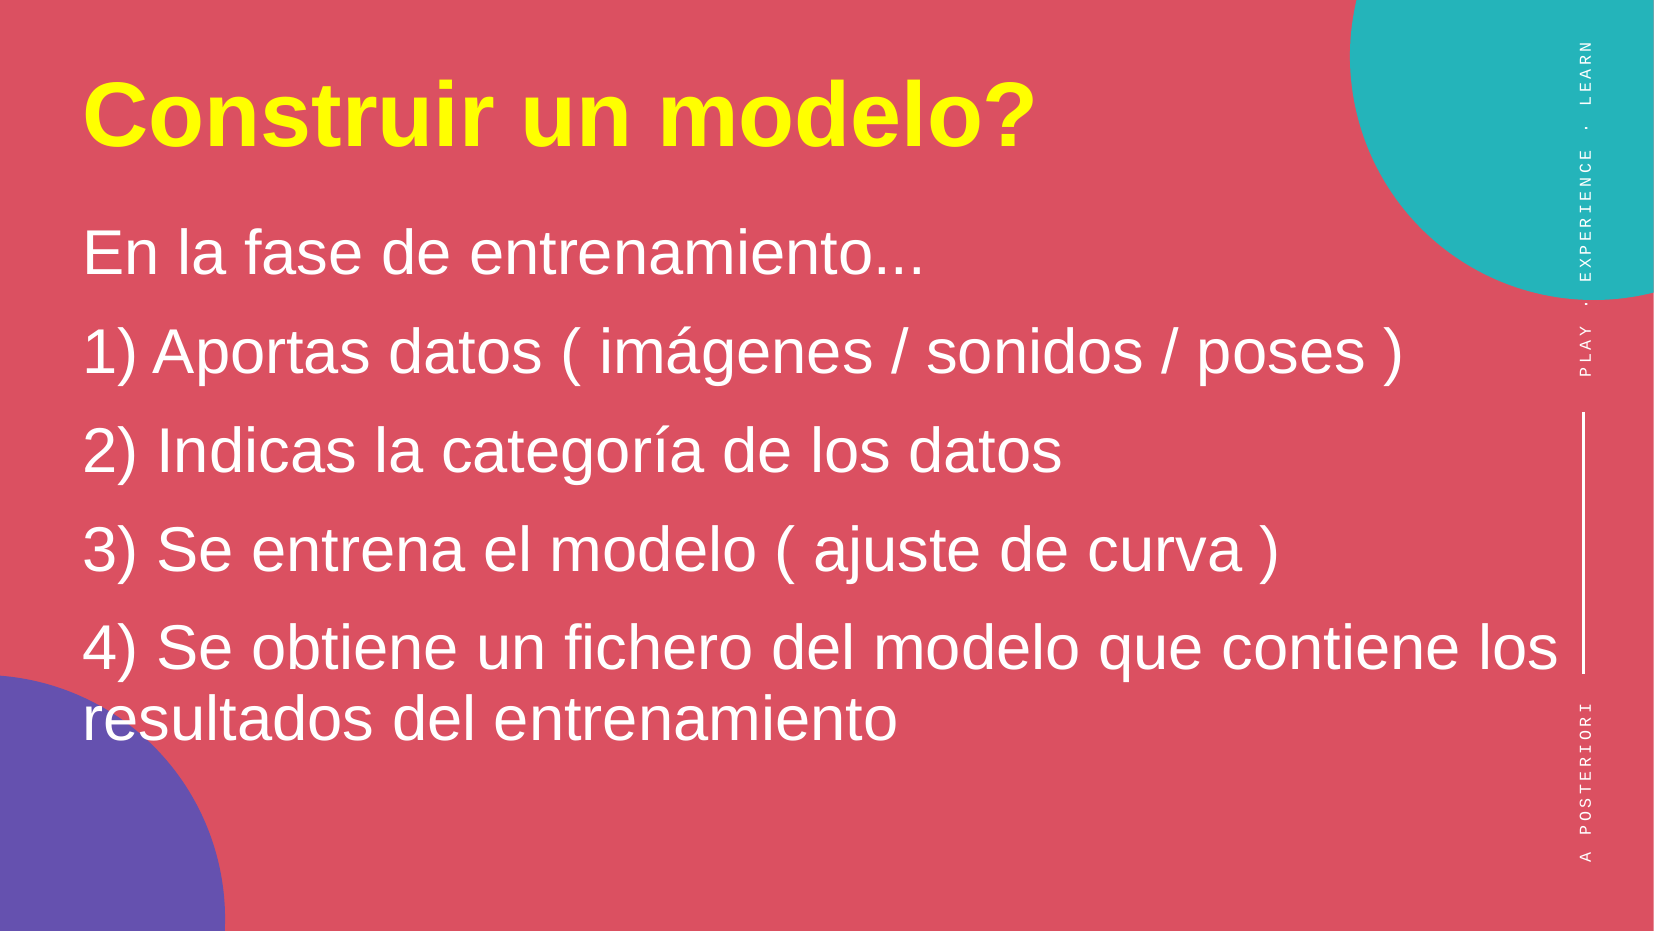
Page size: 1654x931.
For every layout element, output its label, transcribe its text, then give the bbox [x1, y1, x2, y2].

list En la fase de entrenamiento... 1) Aportas datos ( imágenes / sonidos / poses ) 2) Indicas la categoría de los datos 3) Se entrena el modelo ( ajuste de curva ) 4) Se obtiene un fichero del modelo que contiene los resultados del entrenamiento [82, 217, 1571, 758]
title Construir un modelo? [82, 37, 1351, 193]
